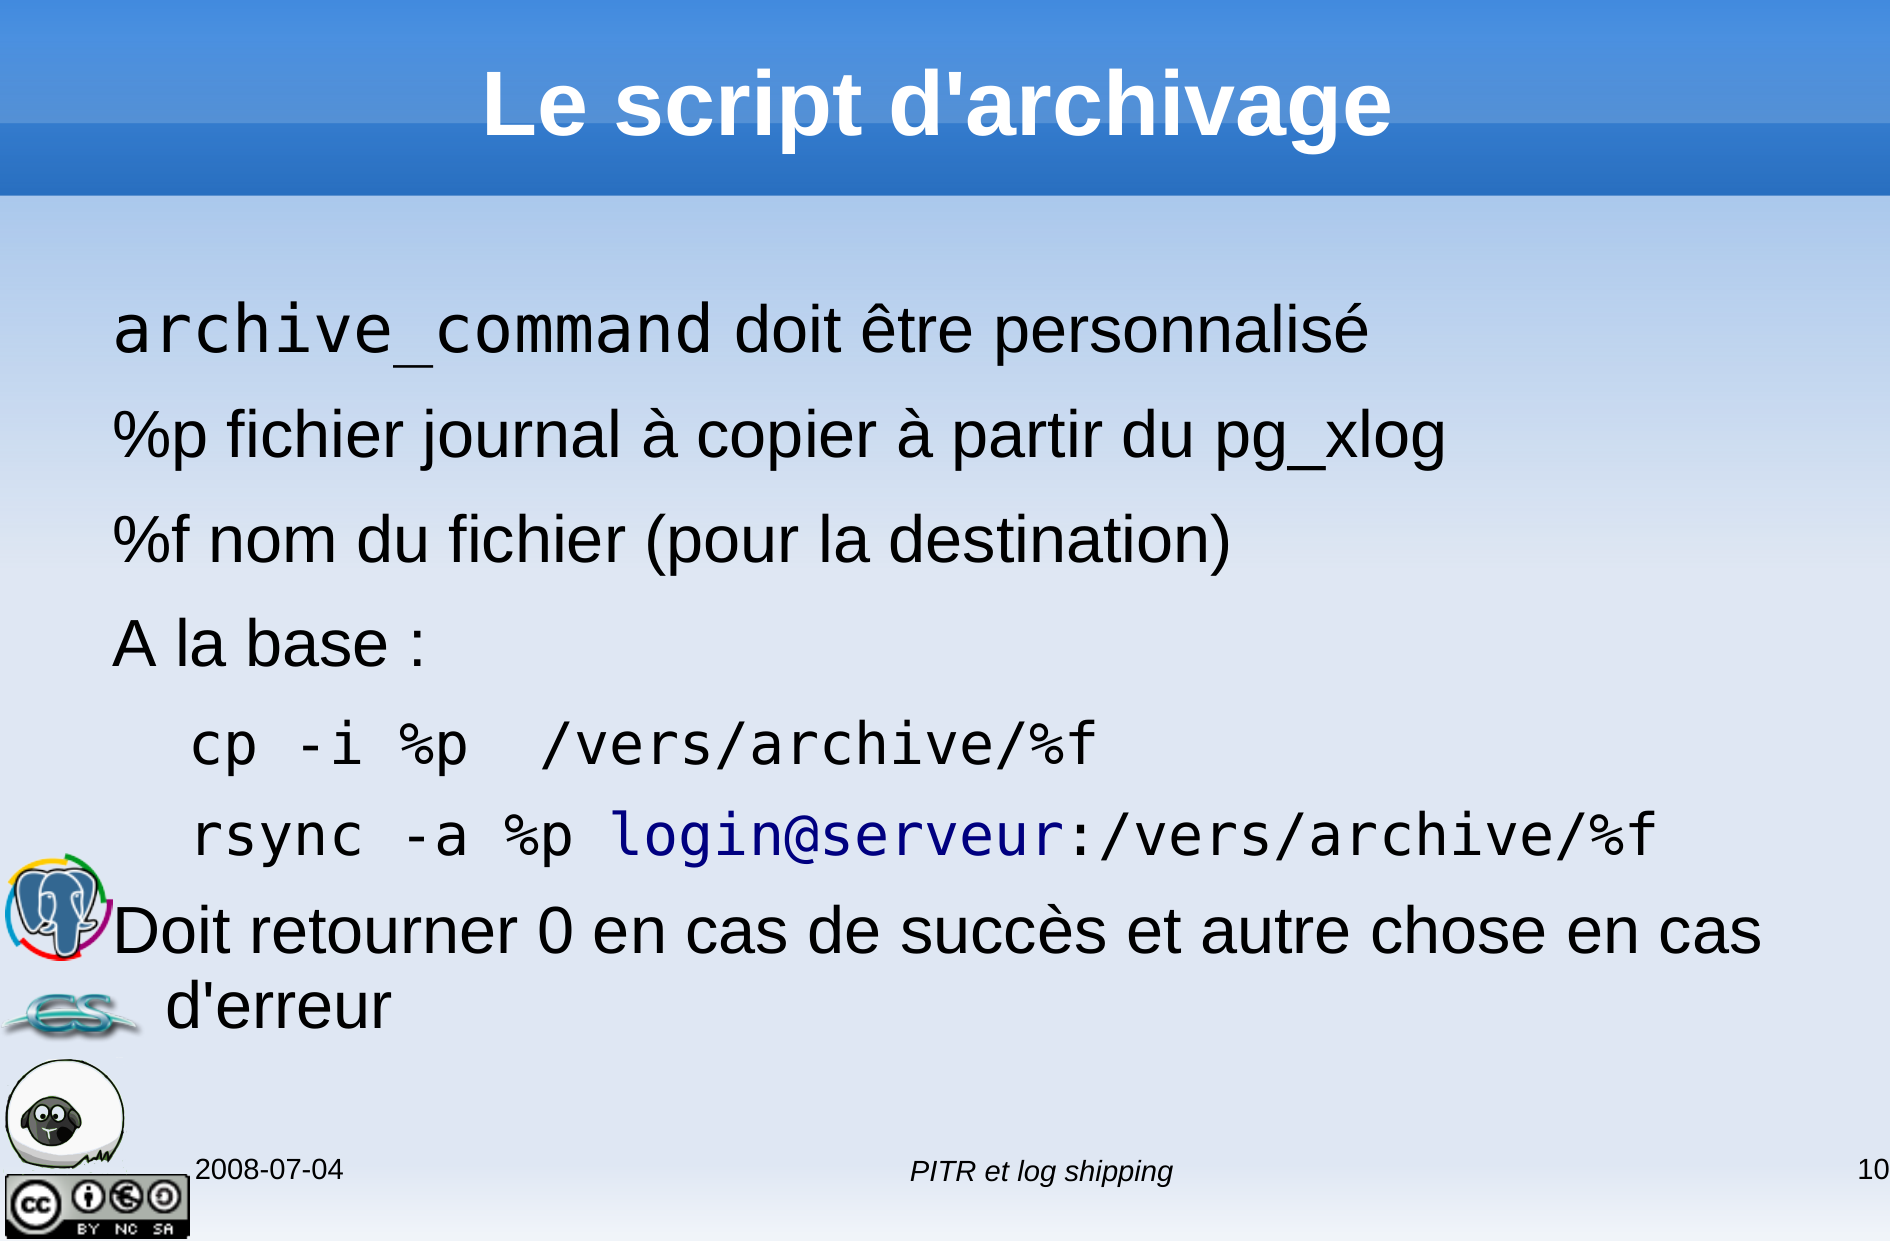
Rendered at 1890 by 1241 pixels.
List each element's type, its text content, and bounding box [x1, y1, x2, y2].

title Le script d'archivage [87, 0, 1789, 208]
picture [0, 0, 1890, 1241]
list archive_command doit être personnalisé %p fichier journal à copier à partir du pg_xlog %f nom du fichier (pour la destination) A la base : cp -i %p /vers/archive/%f rsync -a %p login@serveur:/vers/archive/%f Doit retourner 0 en cas de succès et autre chose en cas d'erreur [94, 290, 1796, 1109]
